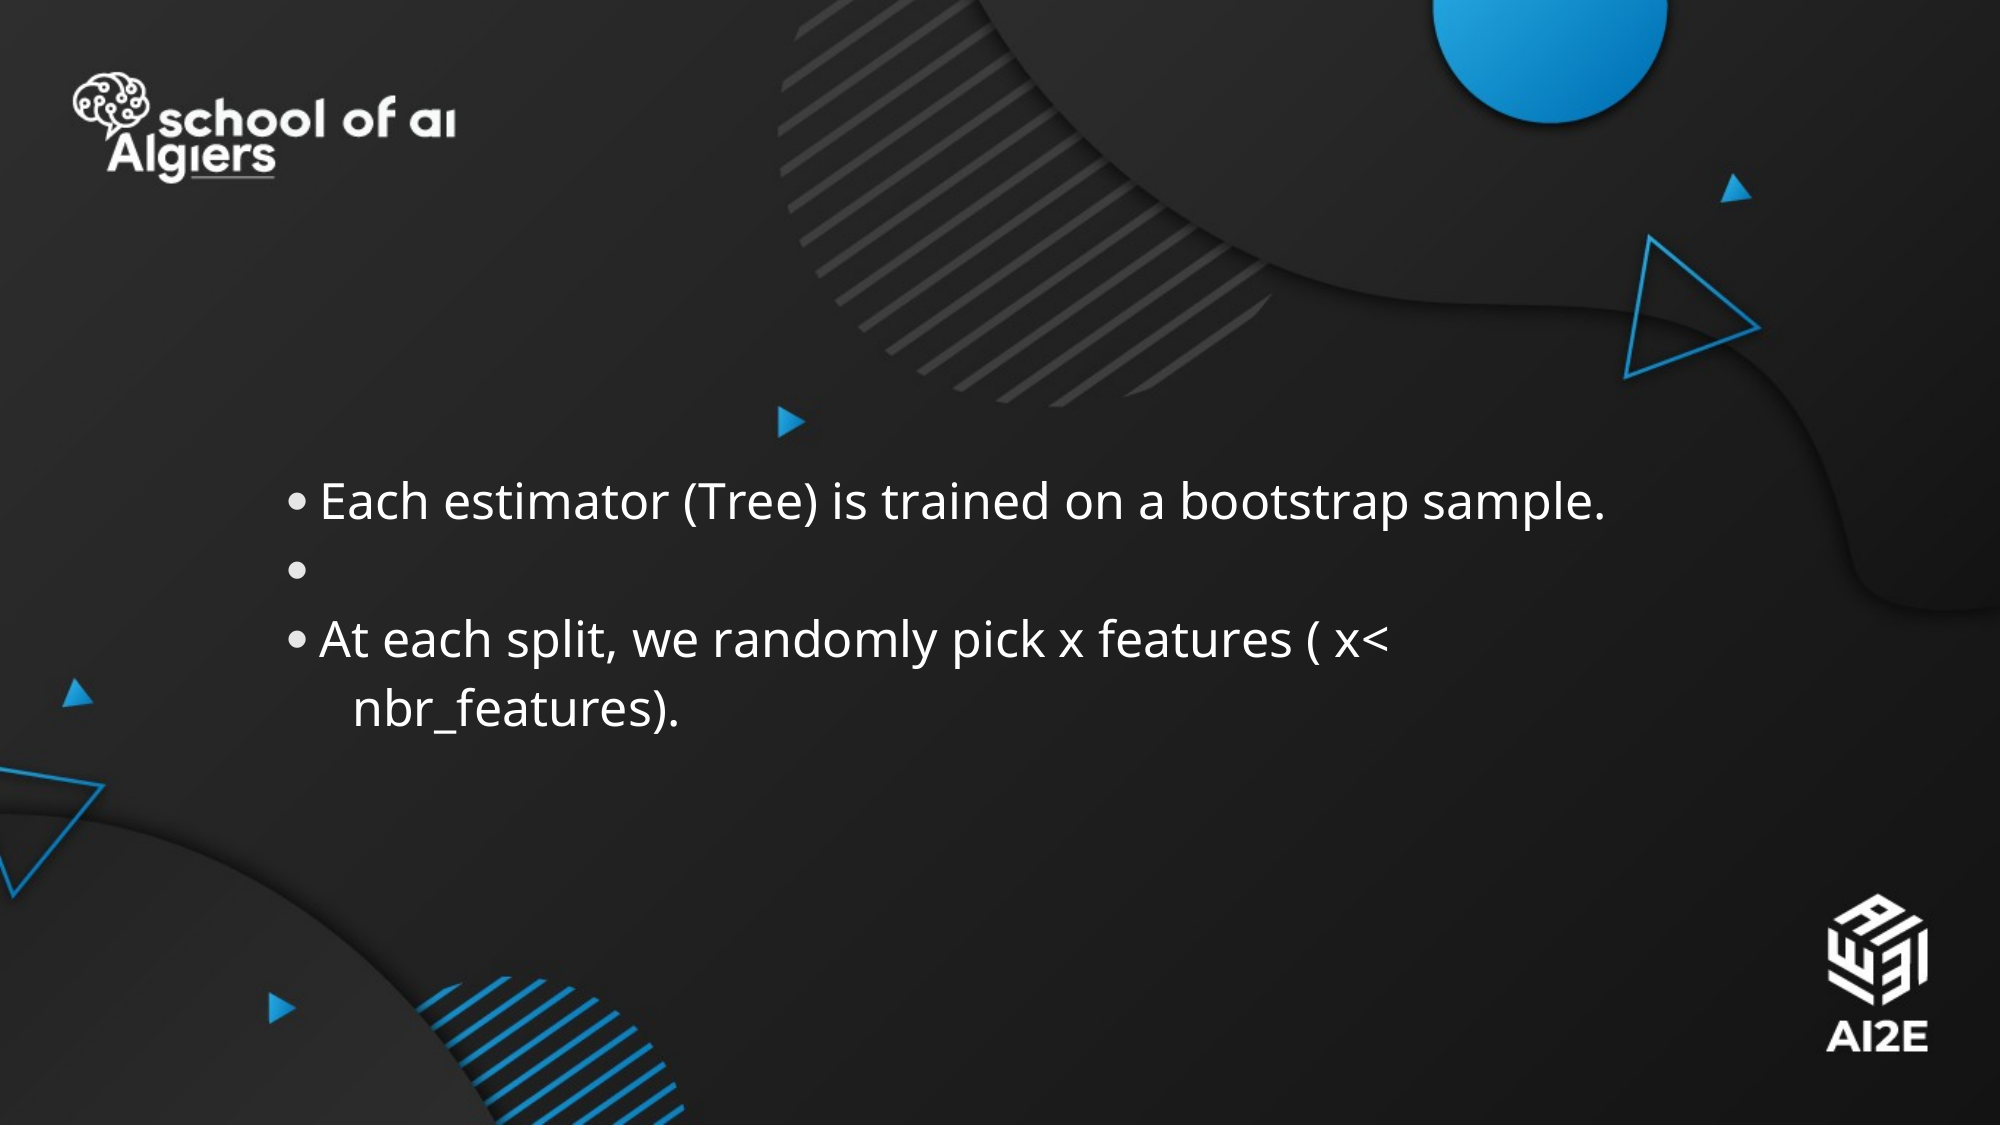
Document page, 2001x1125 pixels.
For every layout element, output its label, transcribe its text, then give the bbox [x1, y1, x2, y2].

picture [1503, 96, 1513, 100]
picture [0, 0, 2000, 1125]
picture [1510, 105, 1523, 109]
picture [1496, 105, 1503, 111]
subtitle Each estimator (Tree) is trained on a bootstrap sample. At each split, we randomly pick x features ( x< nbr_features). [272, 460, 1728, 778]
